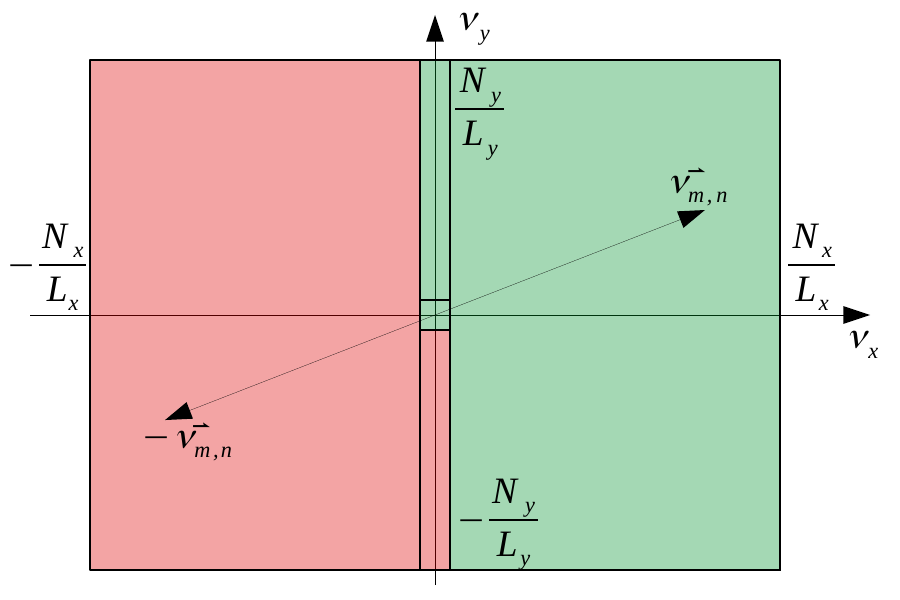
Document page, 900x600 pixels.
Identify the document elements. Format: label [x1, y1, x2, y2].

chart [660, 164, 734, 207]
chart [0, 215, 94, 315]
chart [447, 60, 512, 160]
chart [135, 420, 239, 462]
text_box [90, 60, 781, 571]
chart [838, 330, 886, 363]
chart [448, 12, 497, 46]
chart [450, 470, 545, 571]
chart [780, 215, 843, 315]
